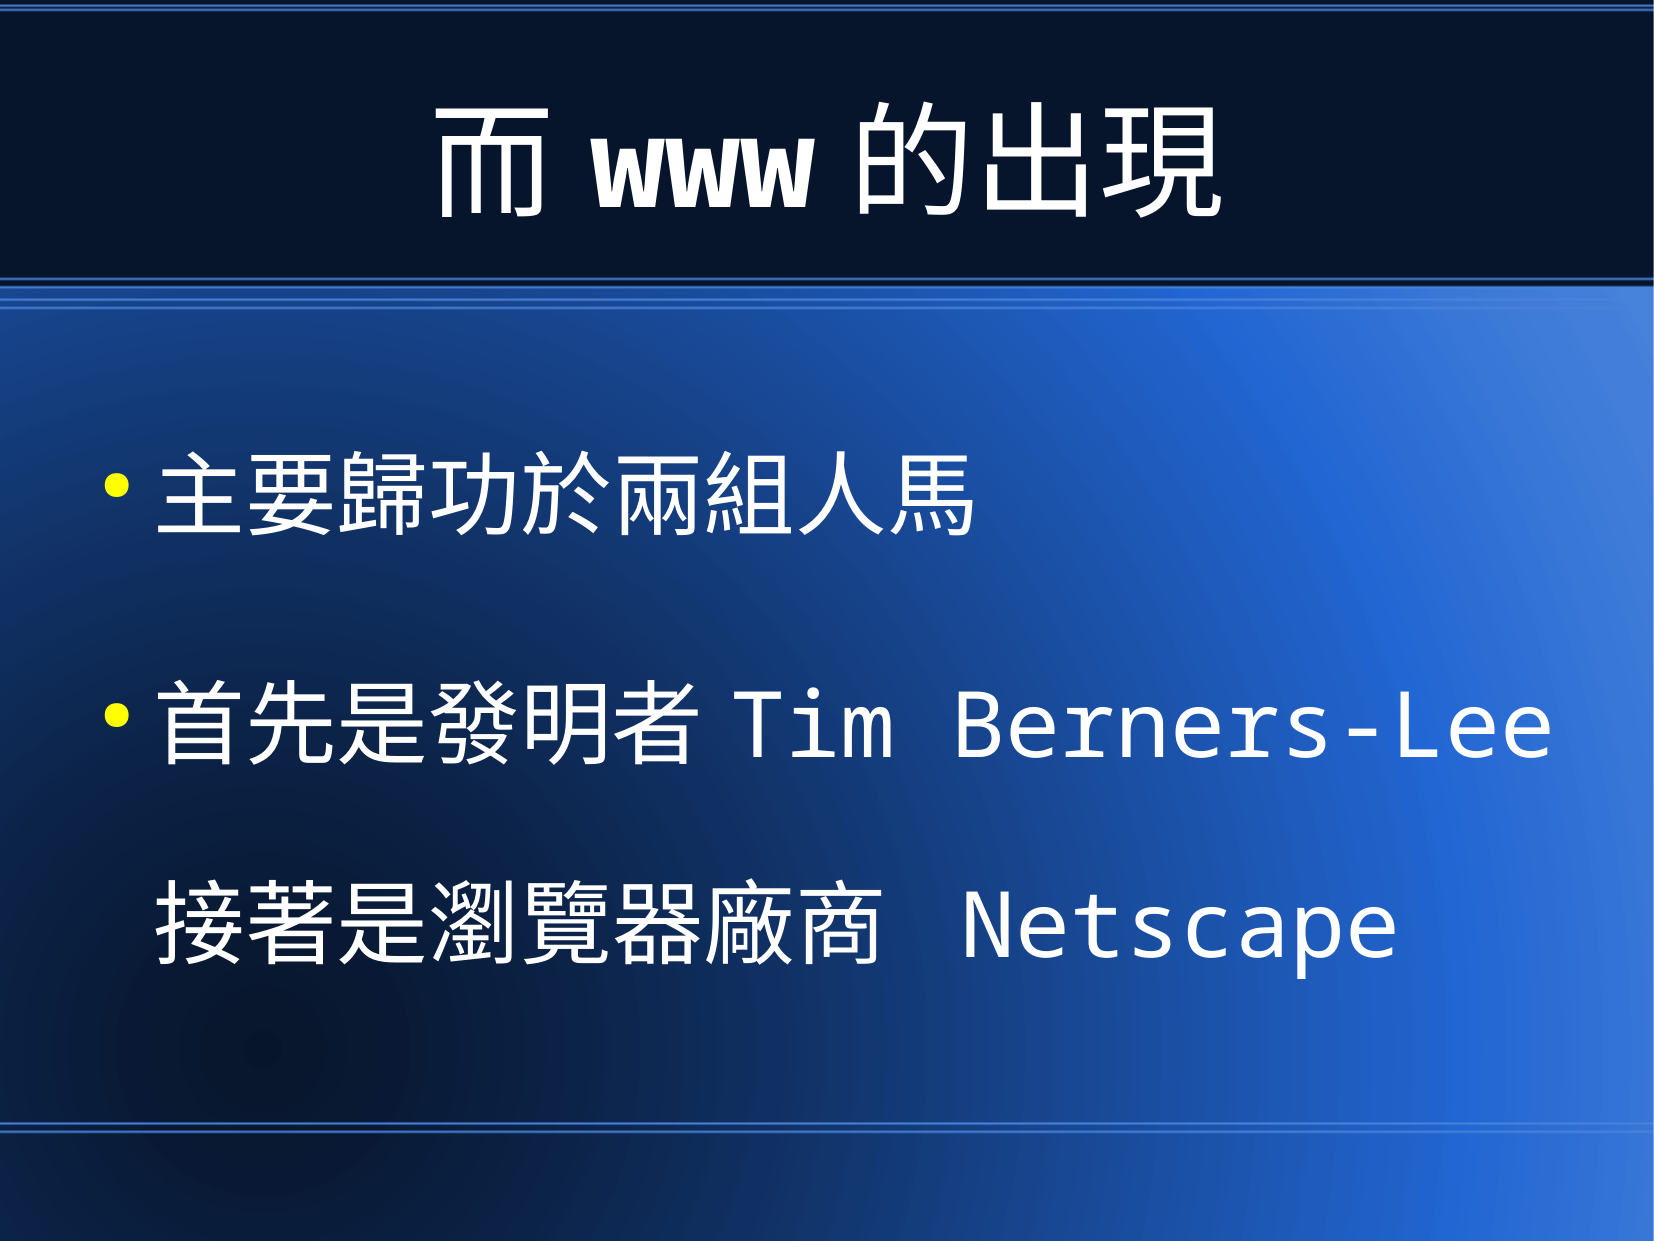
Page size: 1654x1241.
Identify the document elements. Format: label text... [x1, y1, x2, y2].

title 而www的出現 [82, 49, 1571, 257]
list 主要歸功於兩組人馬 首先是發明者Tim Berners-Lee 接著是瀏覽器廠商 Netscape [82, 355, 1571, 1241]
picture [0, 0, 1654, 1241]
